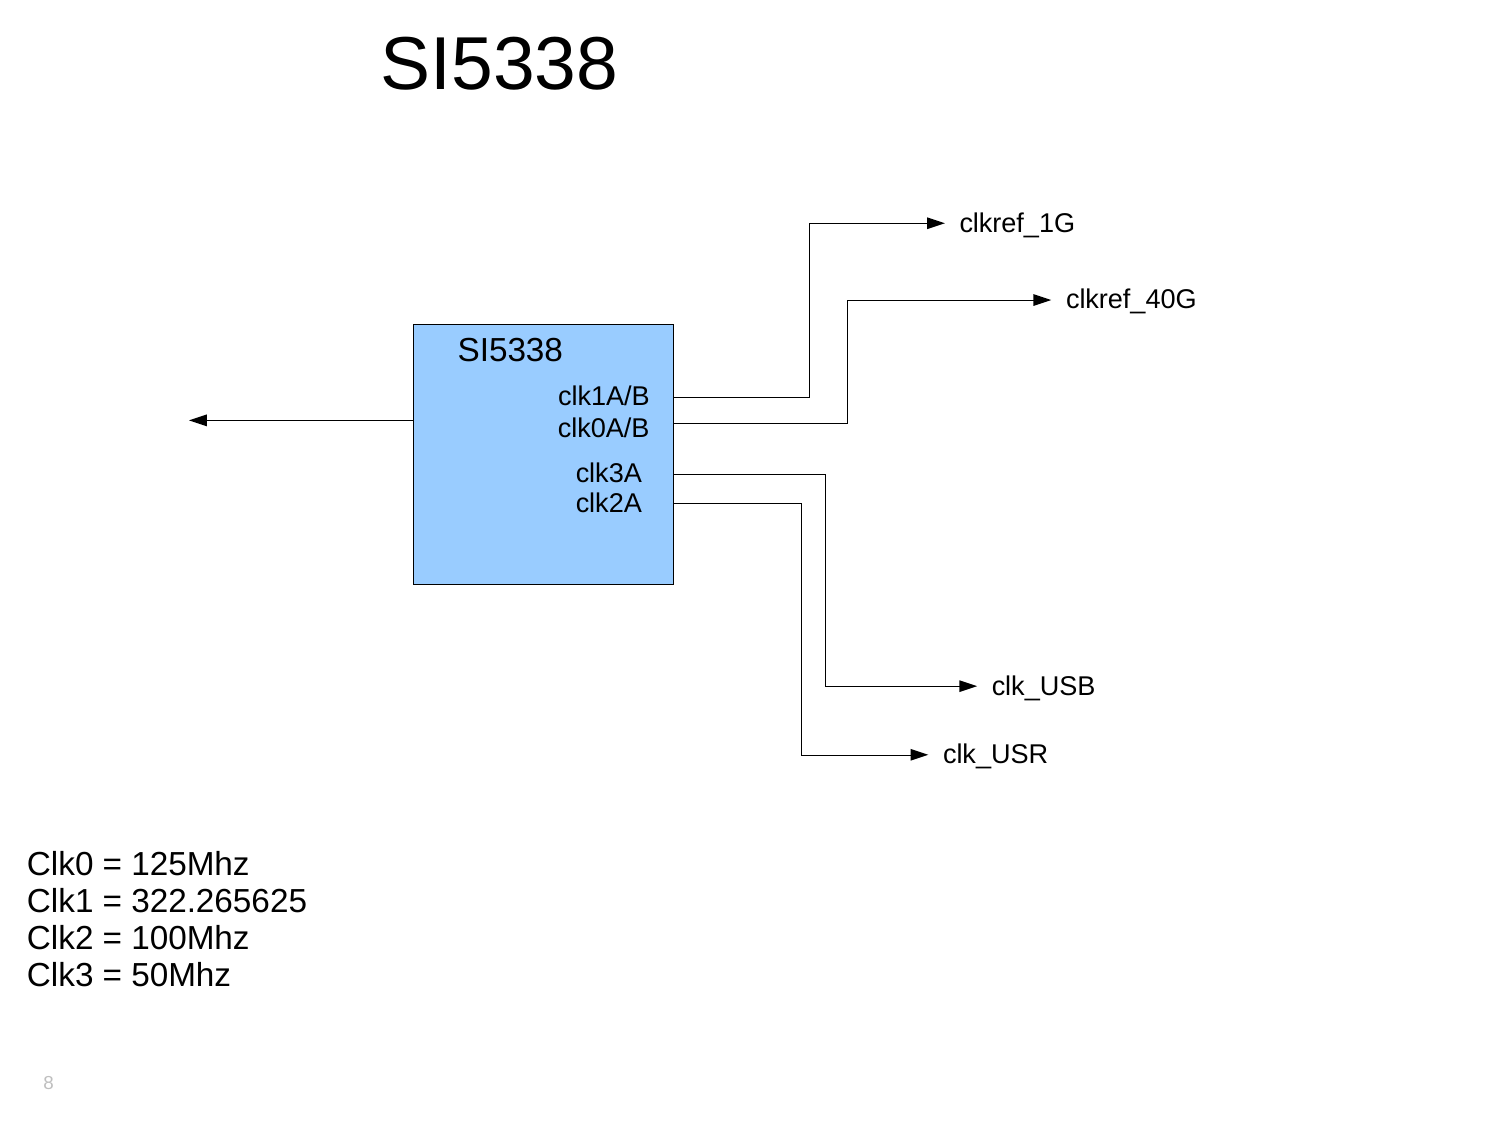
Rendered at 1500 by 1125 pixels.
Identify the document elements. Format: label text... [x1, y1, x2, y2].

text_box clkref_40G [1051, 277, 1212, 323]
text_box clk_USB [977, 663, 1111, 709]
text_box clk2A [561, 480, 674, 526]
text_box [413, 324, 674, 585]
text_box clkref_1G [944, 200, 1091, 246]
title SI5338 [380, 0, 1276, 128]
text_box [634, 324, 674, 374]
text_box clk3A [561, 451, 674, 480]
text_box clk1A/B [543, 374, 674, 406]
text_box clk0A/B [543, 406, 691, 452]
text_box Clk0 = 125Mhz Clk1 = 322.265625 Clk2 = 100Mhz Clk3 = 50Mhz [12, 838, 461, 1116]
text_box clk_USR [928, 732, 1063, 778]
text_box SI5338 [442, 324, 634, 377]
